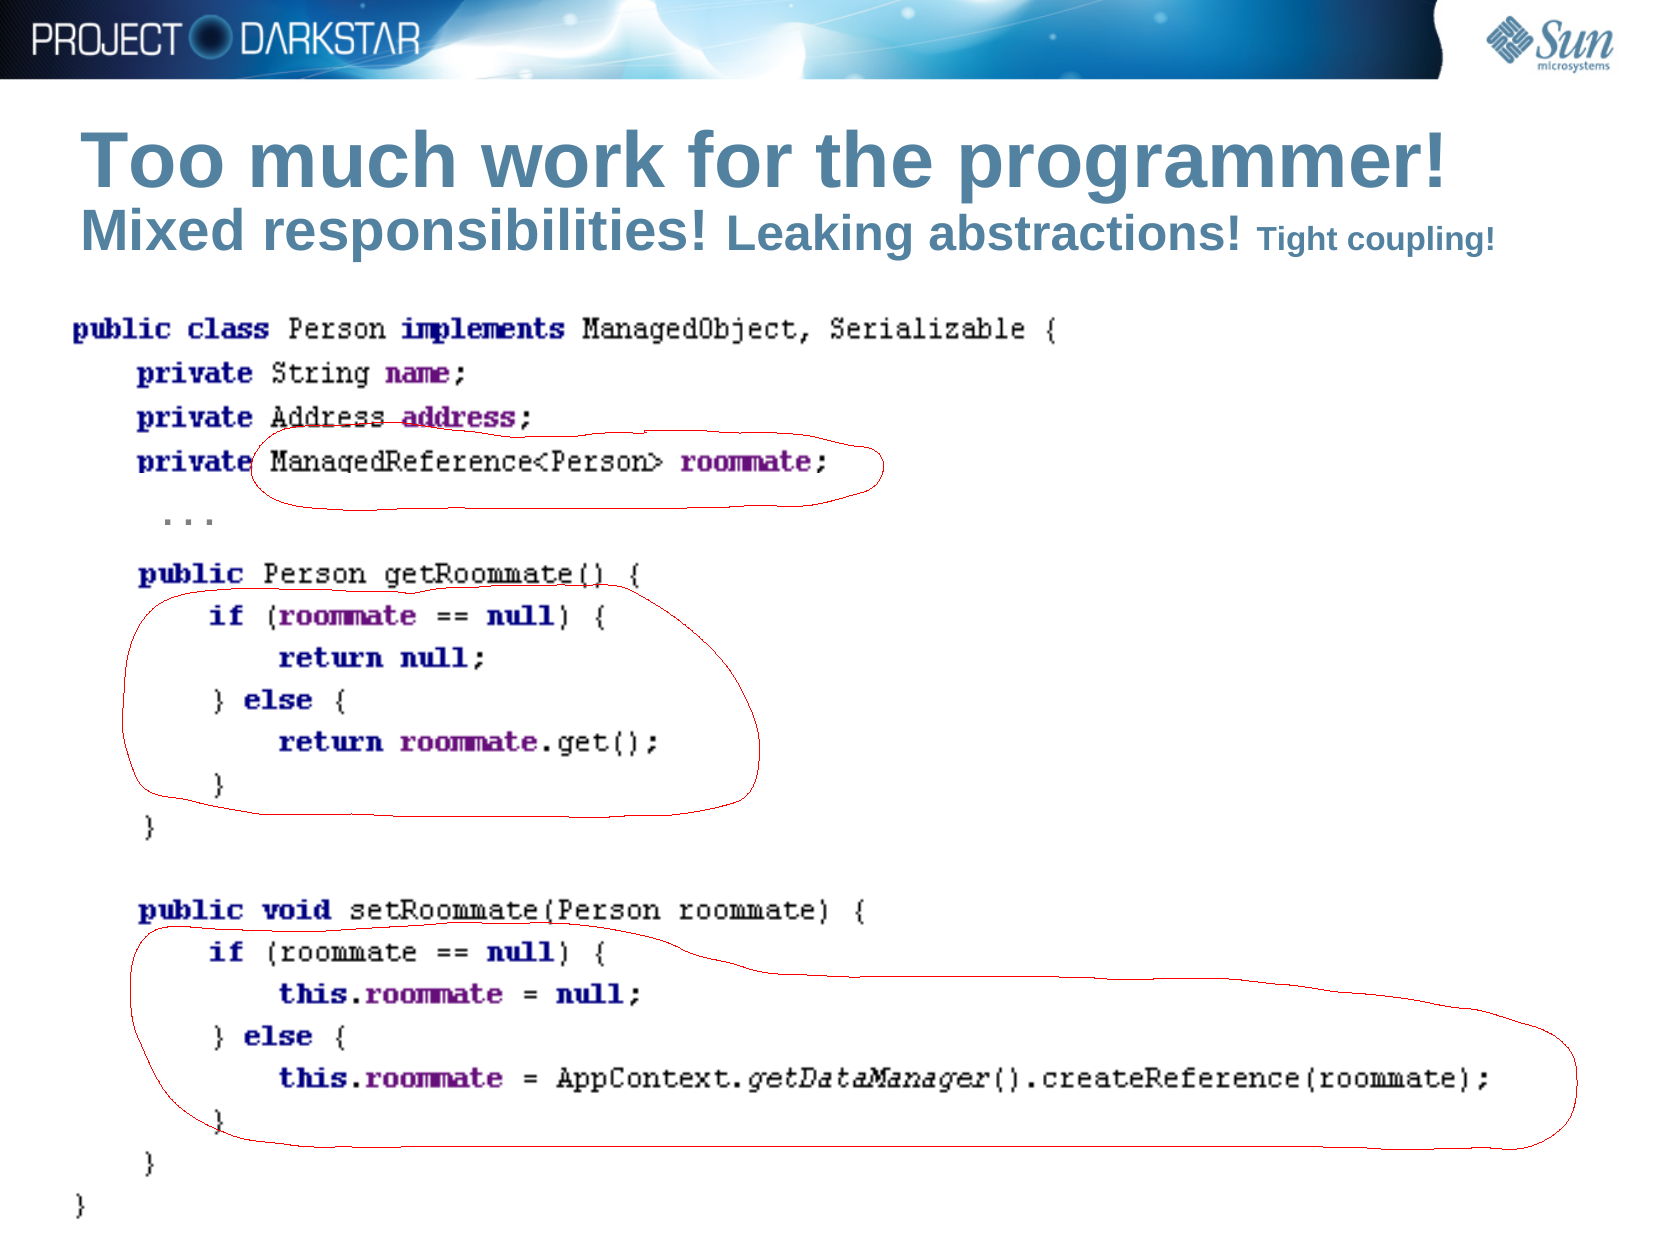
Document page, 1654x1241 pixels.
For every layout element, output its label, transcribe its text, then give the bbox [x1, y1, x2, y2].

text_box . . . [147, 484, 443, 543]
picture [0, 0, 1654, 83]
picture [70, 522, 1507, 1229]
title Too much work for the programmer! Mixed responsibilities! Leaking abstractions! Tight coupling! [80, 118, 1582, 268]
picture [72, 295, 1435, 473]
